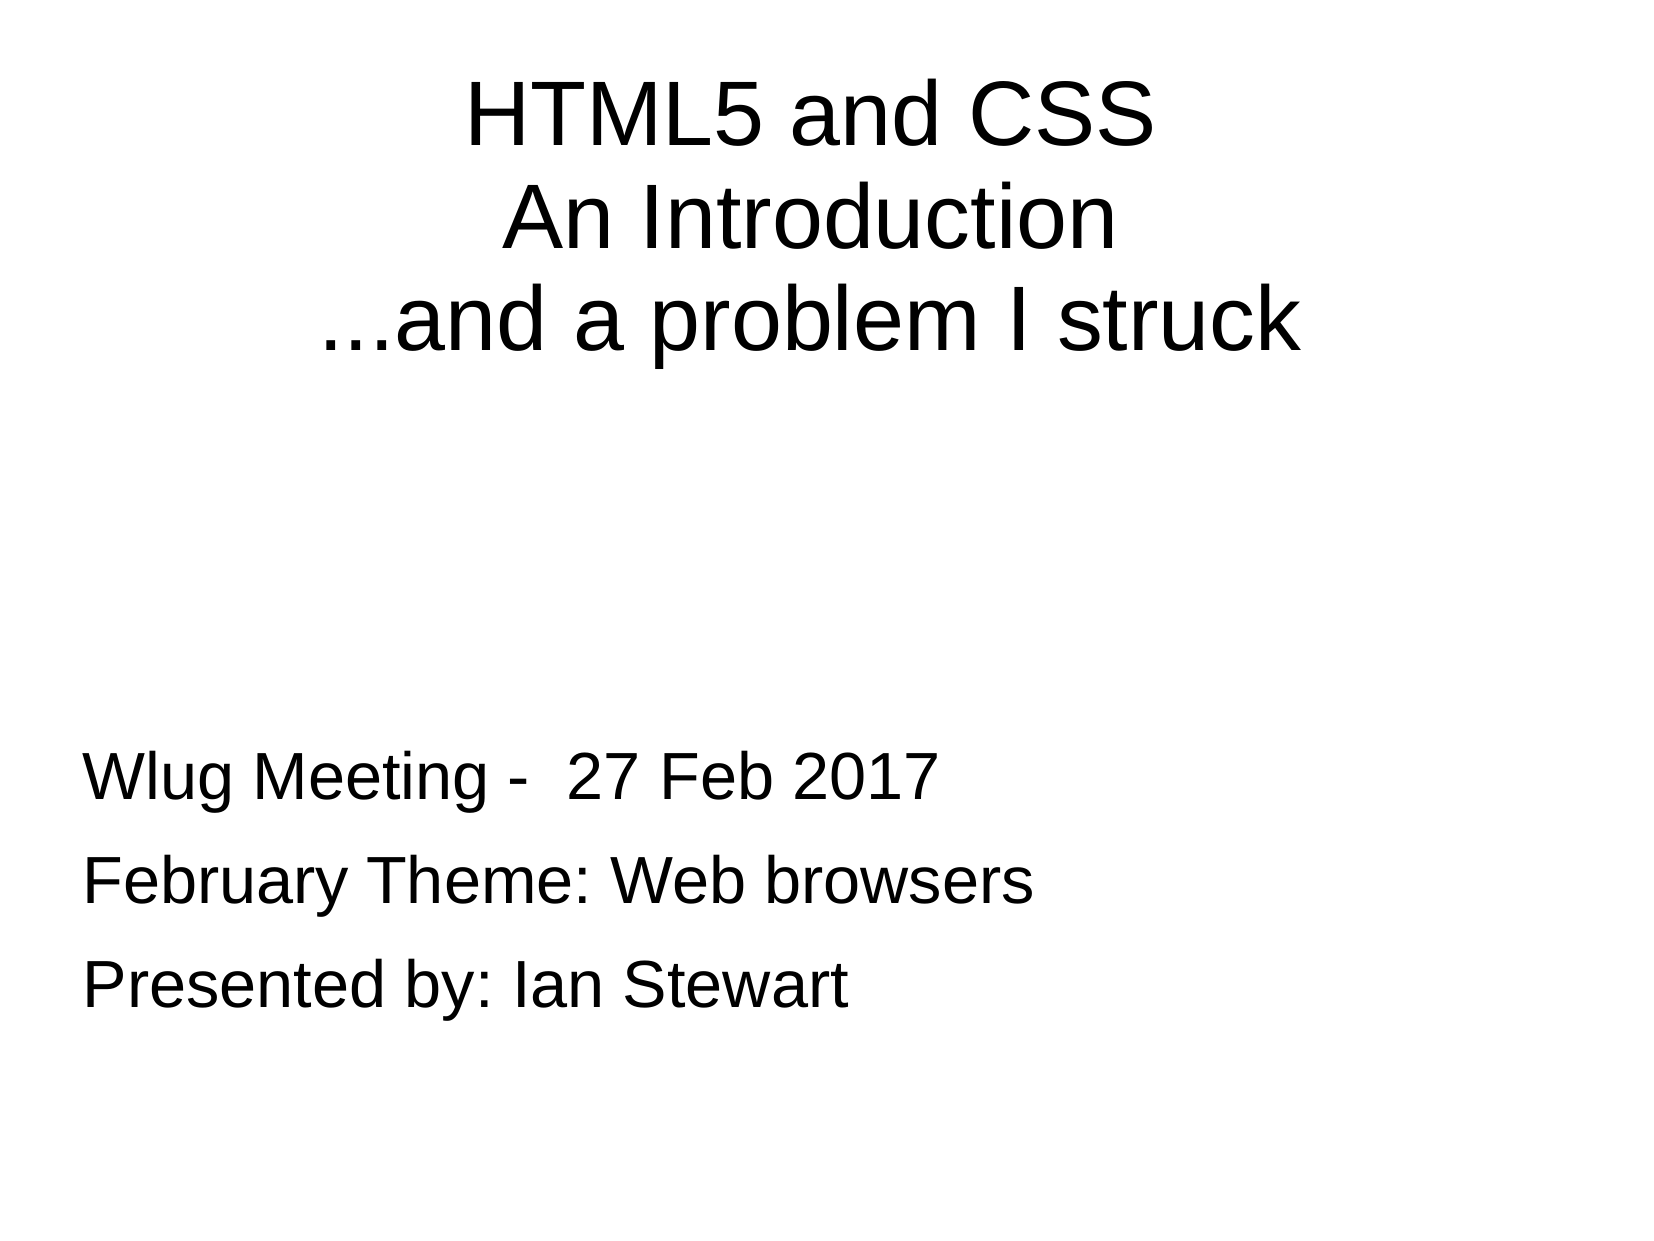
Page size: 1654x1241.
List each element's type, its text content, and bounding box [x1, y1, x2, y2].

title HTML5 and CSS An Introduction ...and a problem I struck [66, 62, 1555, 371]
list Wlug Meeting - 27 Feb 2017 February Theme: Web browsers Presented by: Ian Stewart [82, 738, 1571, 1097]
